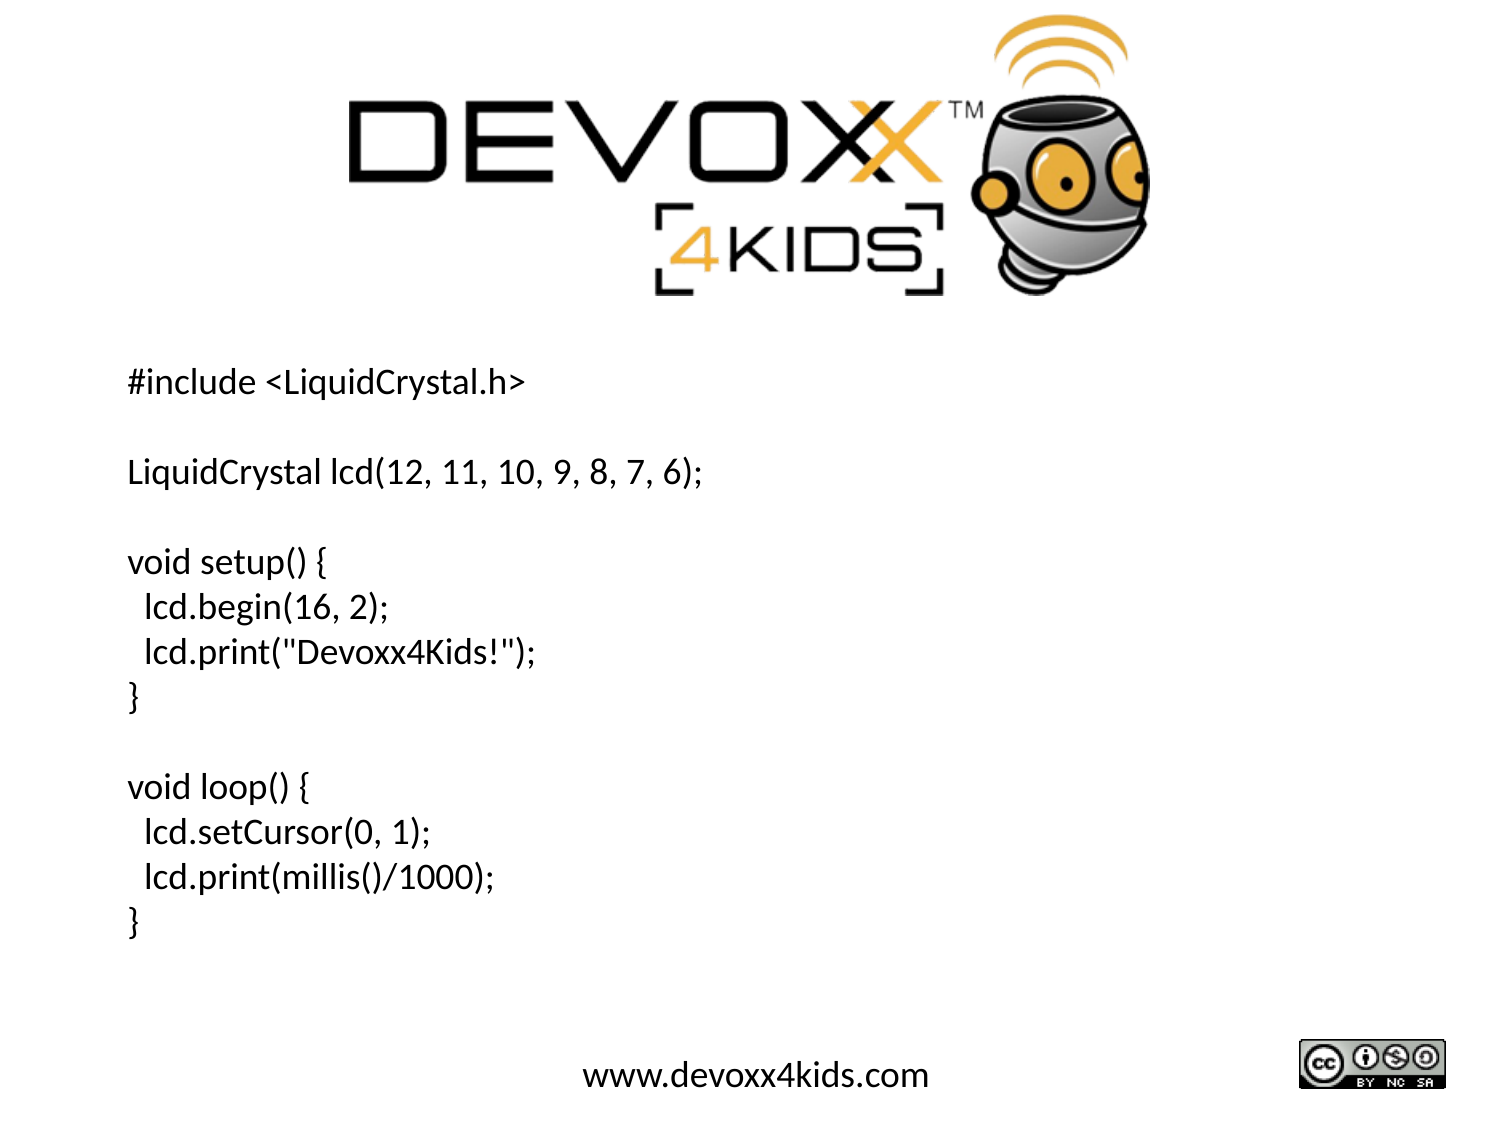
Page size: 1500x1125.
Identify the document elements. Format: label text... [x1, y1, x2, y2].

picture [1299, 1039, 1446, 1089]
title #include <LiquidCrystal.h> LiquidCrystal lcd(12, 11, 10, 9, 8, 7, 6); void setup() { lcd.begin(16, 2); lcd.print("Devoxx4Kids!"); } void loop() { lcd.setCursor(0, 1); lcd.print(millis()/1000); } [112, 349, 1388, 1028]
picture [349, 14, 1150, 296]
